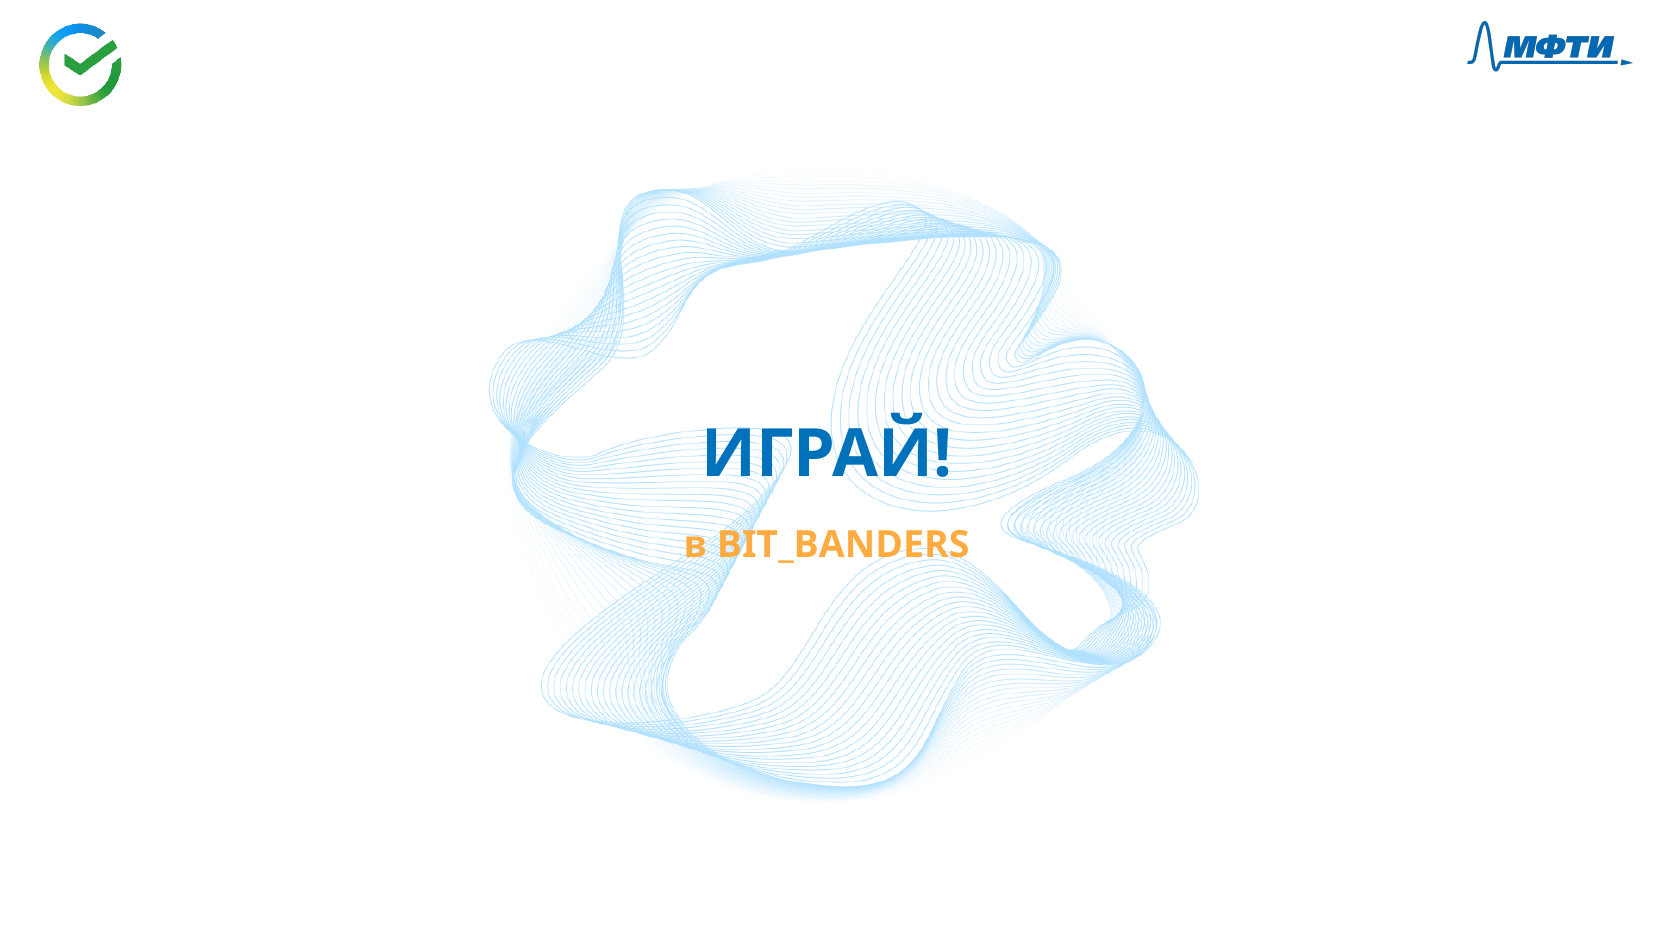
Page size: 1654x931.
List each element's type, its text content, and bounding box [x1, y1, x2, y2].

subtitle ИГРАЙ! в BIT_BANDERS [82, 409, 1571, 566]
picture [361, 566, 1292, 931]
picture [0, 0, 1292, 409]
picture [1446, 0, 1654, 93]
